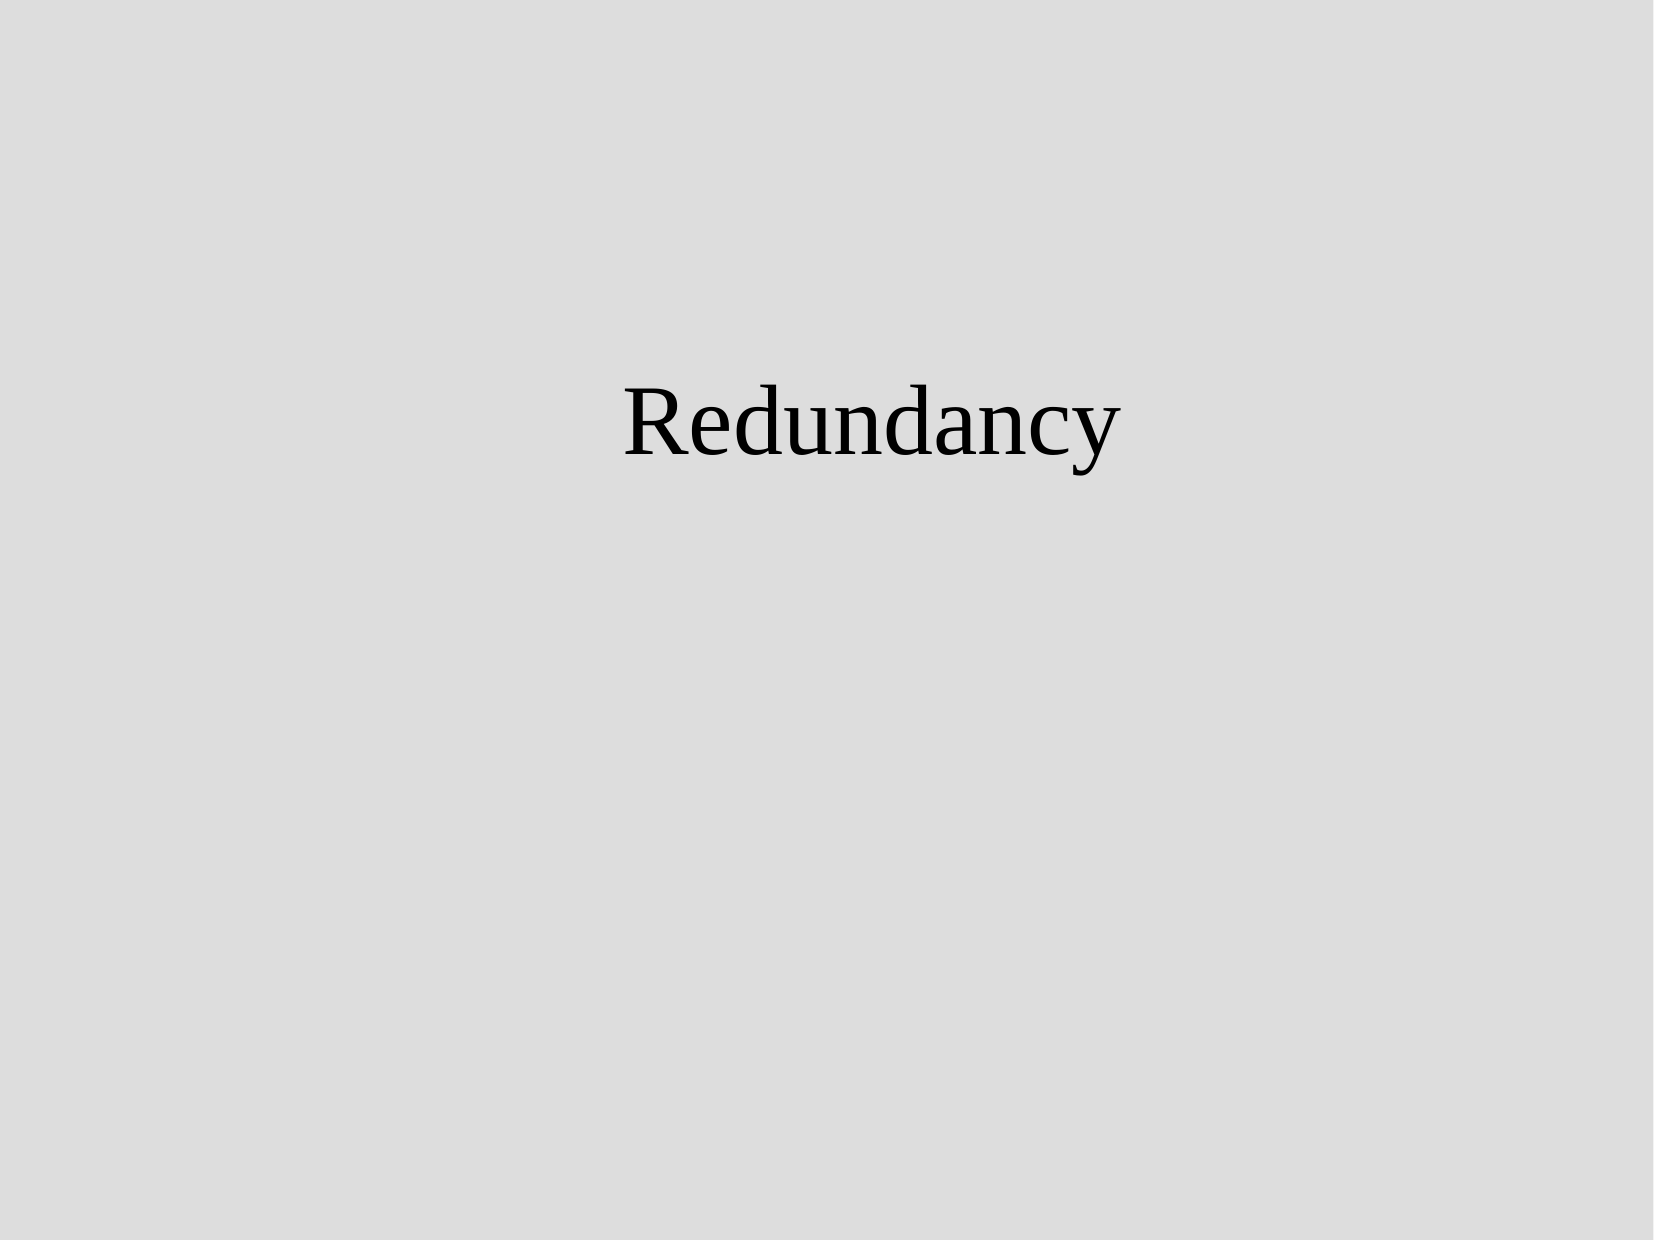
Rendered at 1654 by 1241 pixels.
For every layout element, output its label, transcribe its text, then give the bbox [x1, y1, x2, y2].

text_box Redundancy [271, 357, 1473, 484]
subtitle [82, 49, 1571, 1010]
